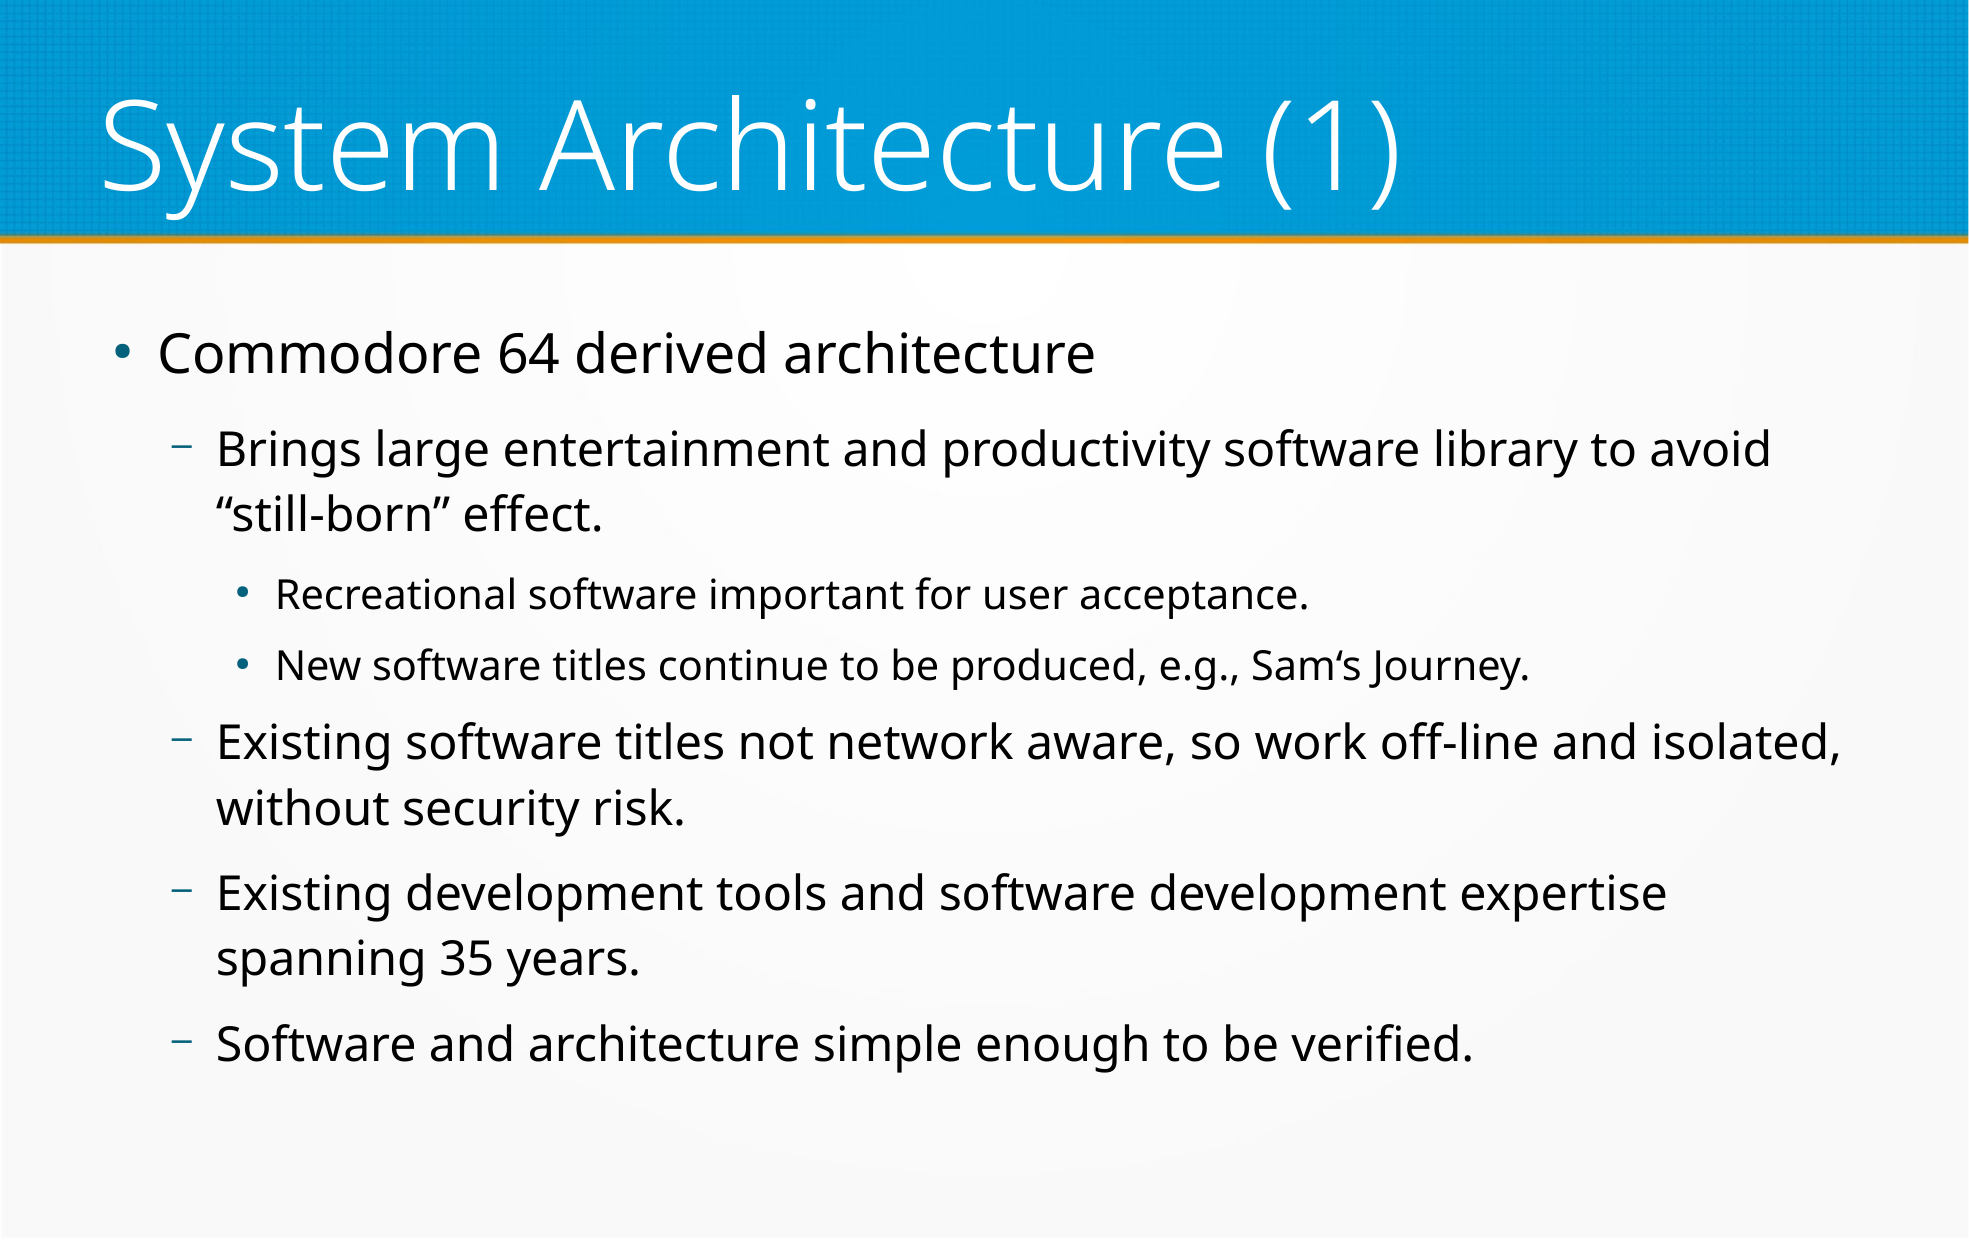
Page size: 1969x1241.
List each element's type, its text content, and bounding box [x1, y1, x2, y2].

picture [0, 233, 1969, 1241]
title System Architecture (1) [98, 19, 1870, 227]
list Commodore 64 derived architecture Brings large entertainment and productivity software library to avoid “still-born” effect. Recreational software important for user acceptance. New software titles continue to be produced, e.g., Sam‘s Journey. Existing software titles not network aware, so work off-line and isolated, without security risk. Existing development tools and software development expertise spanning 35 years. Software and architecture simple enough to be verified. [98, 315, 1861, 1081]
